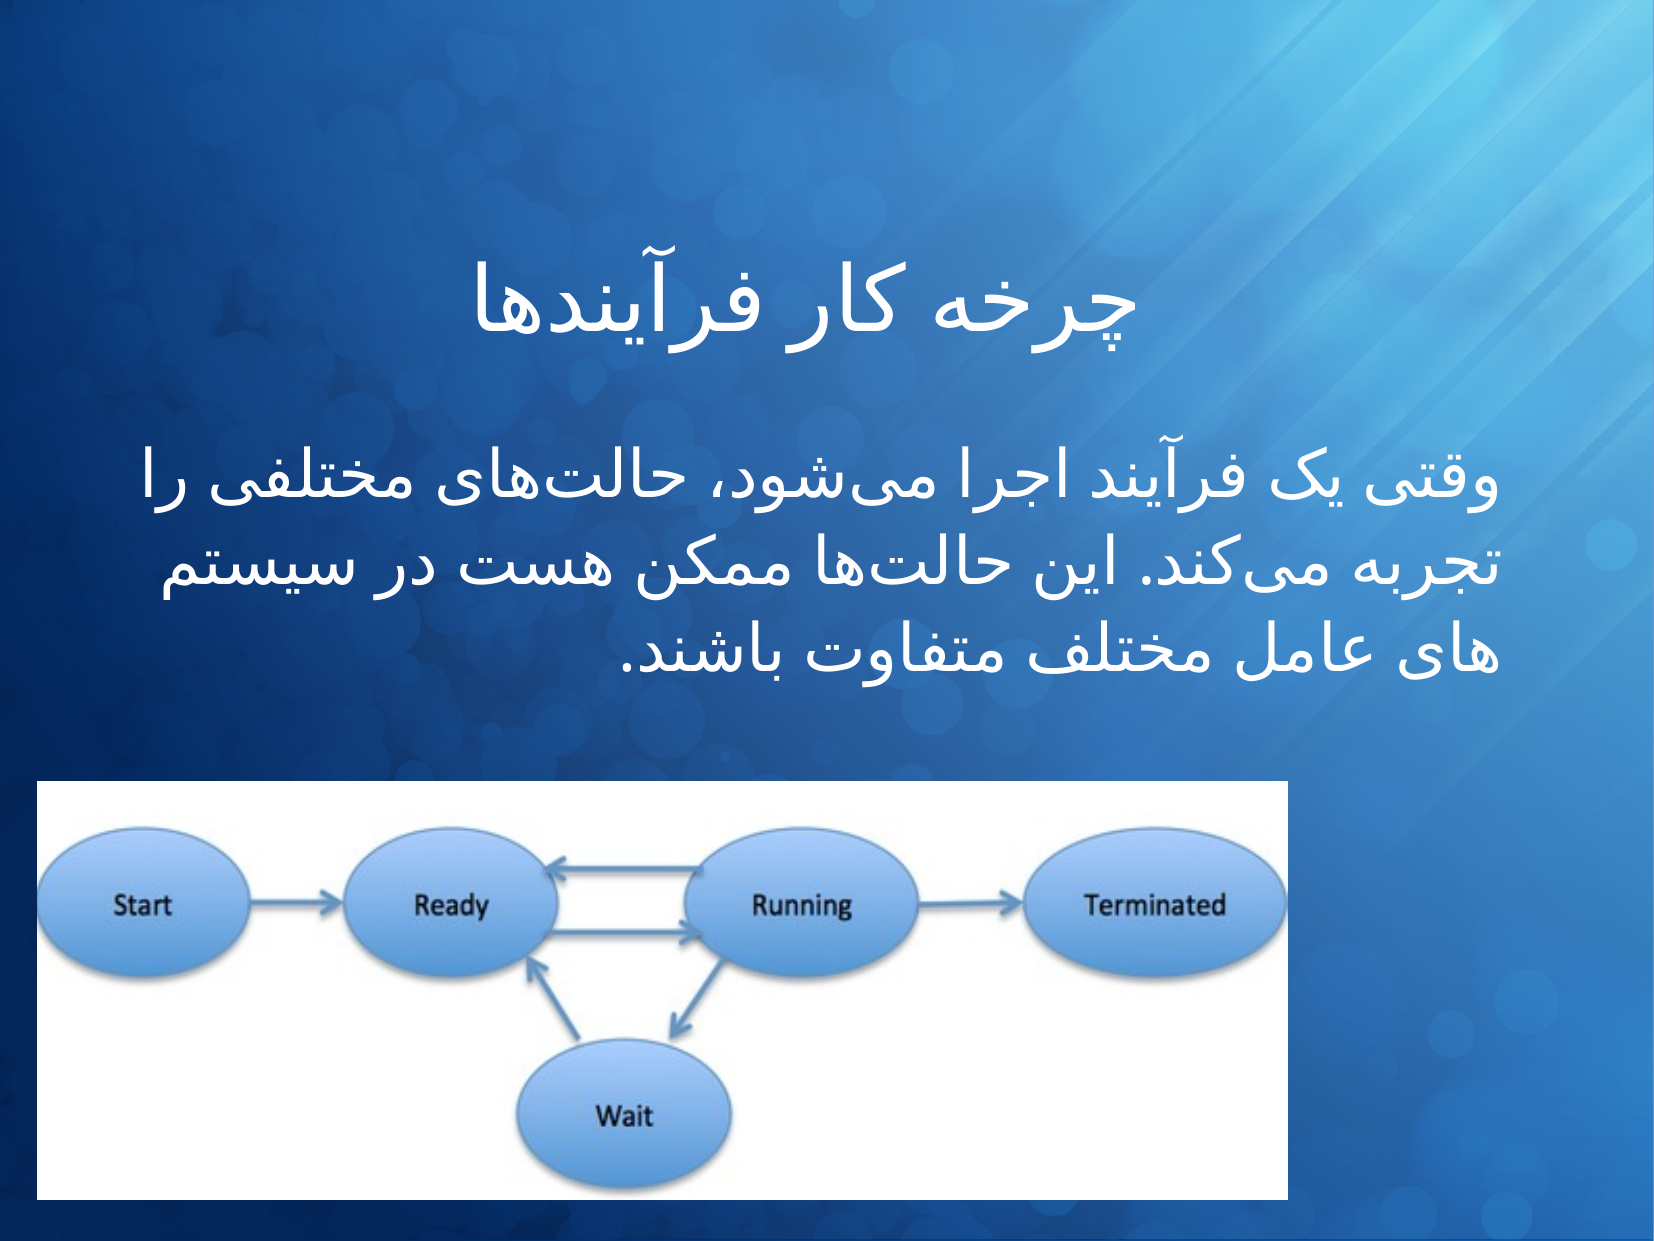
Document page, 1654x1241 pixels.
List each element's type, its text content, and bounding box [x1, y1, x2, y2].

picture [0, 0, 1654, 1241]
list وقتی یک فرآیند اجرا می‌شود، حالت‌های مختلفی را تجربه می‌کند. این حالت‌ها ممکن هست در سیستم های عامل مختلف متفاوت باشند. [122, 437, 1576, 802]
title چرخه کار فرآیندها [112, 225, 1501, 394]
